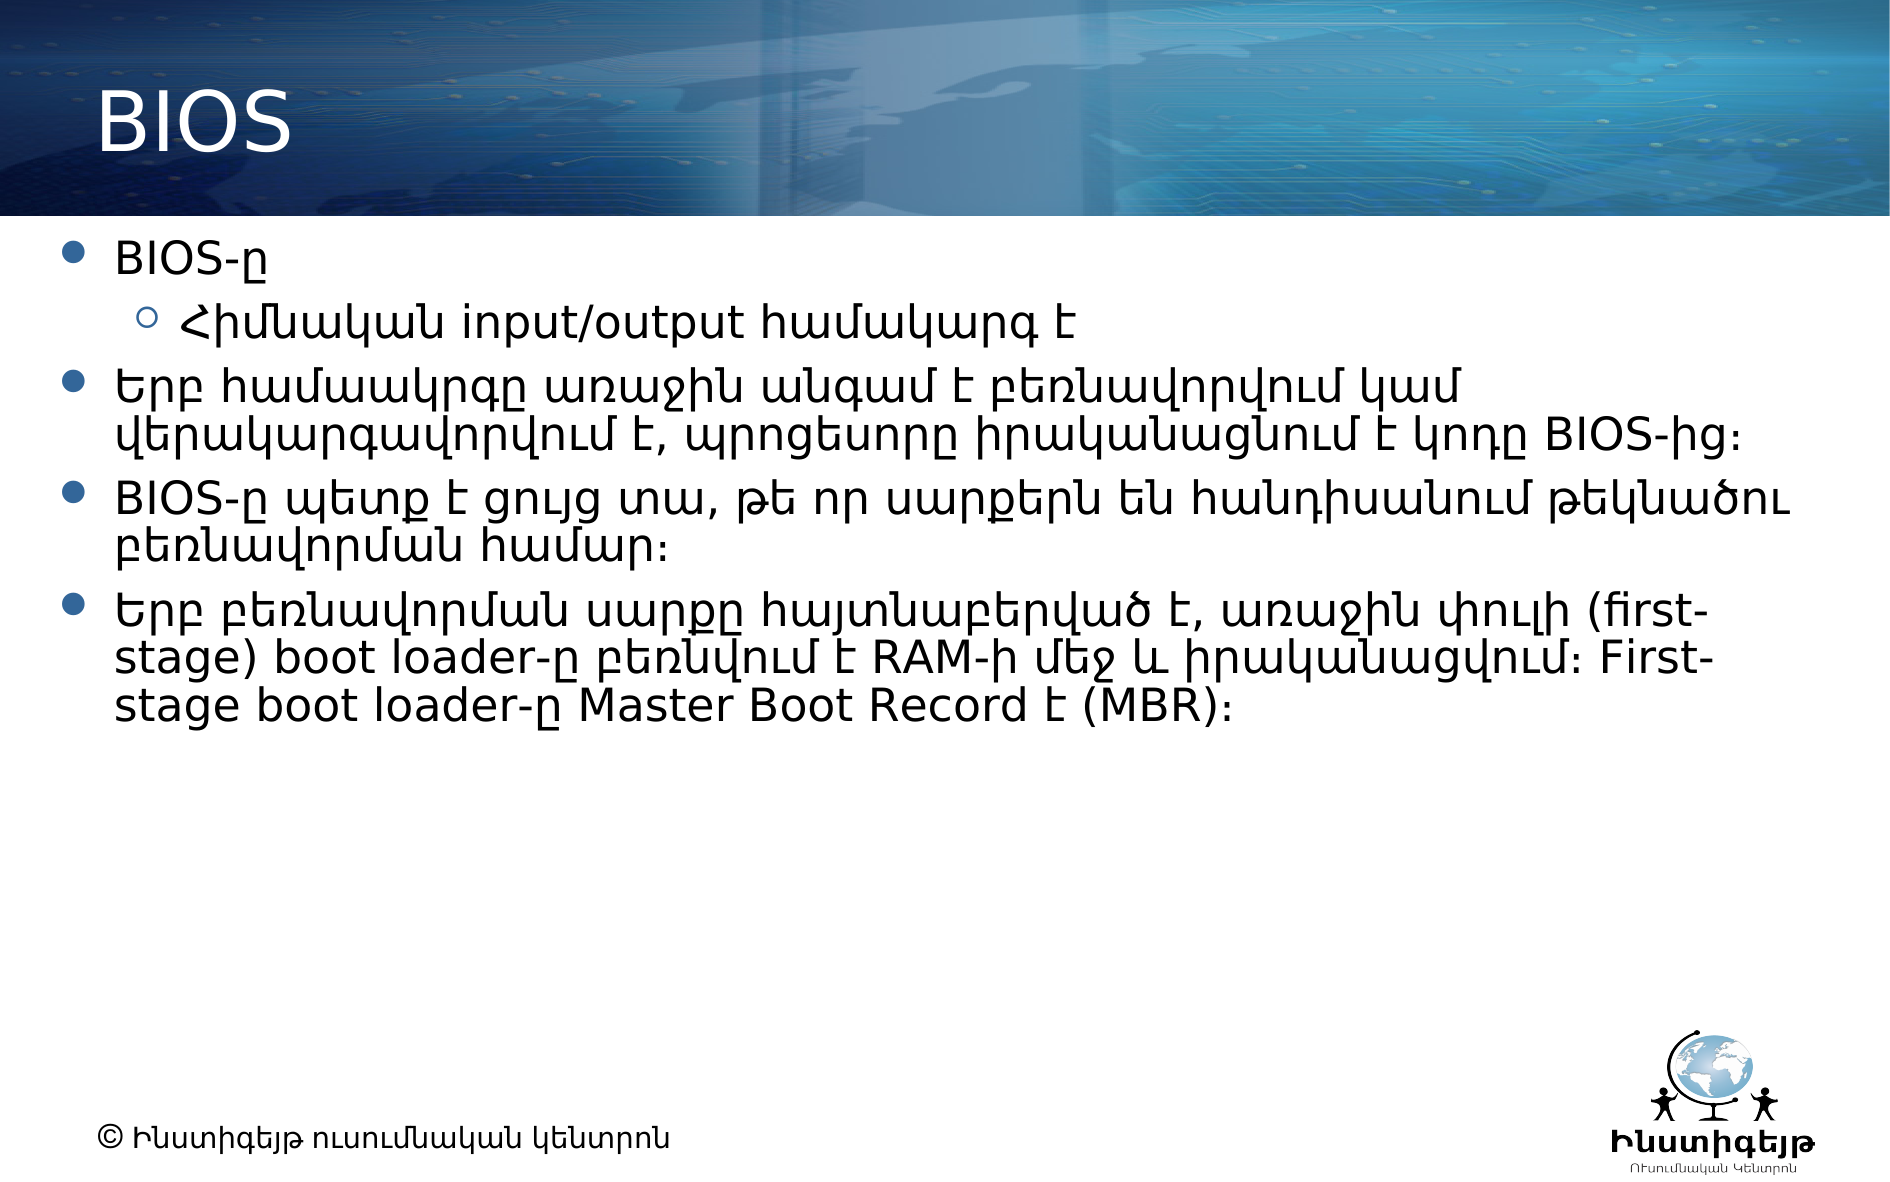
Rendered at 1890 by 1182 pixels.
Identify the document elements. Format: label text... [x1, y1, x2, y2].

title BIOS [94, 47, 1793, 217]
list BIOS-ը Հիմնական input/output համակարգ է Երբ համաակրգը առաջին անգամ է բեռնավորվում կամ վերակարգավորվում է, պրոցեսորը իրականացնում է կոդը BIOS-ից։ BIOS-ը պետք է ցույց տա, թե որ սարքերն են հանդիսանում թեկնածու բեռնավորման համար։ Երբ բեռնավորման սարքը հայտնաբերված է, առաջին փուլի (first-stage) boot loader-ը բեռնվում է RAM-ի մեջ և իրականացվում։ First-stage boot loader-ը Master Boot Record է (MBR)։ [59, 236, 1831, 1016]
picture [0, 0, 1890, 216]
picture [1612, 1030, 1815, 1175]
